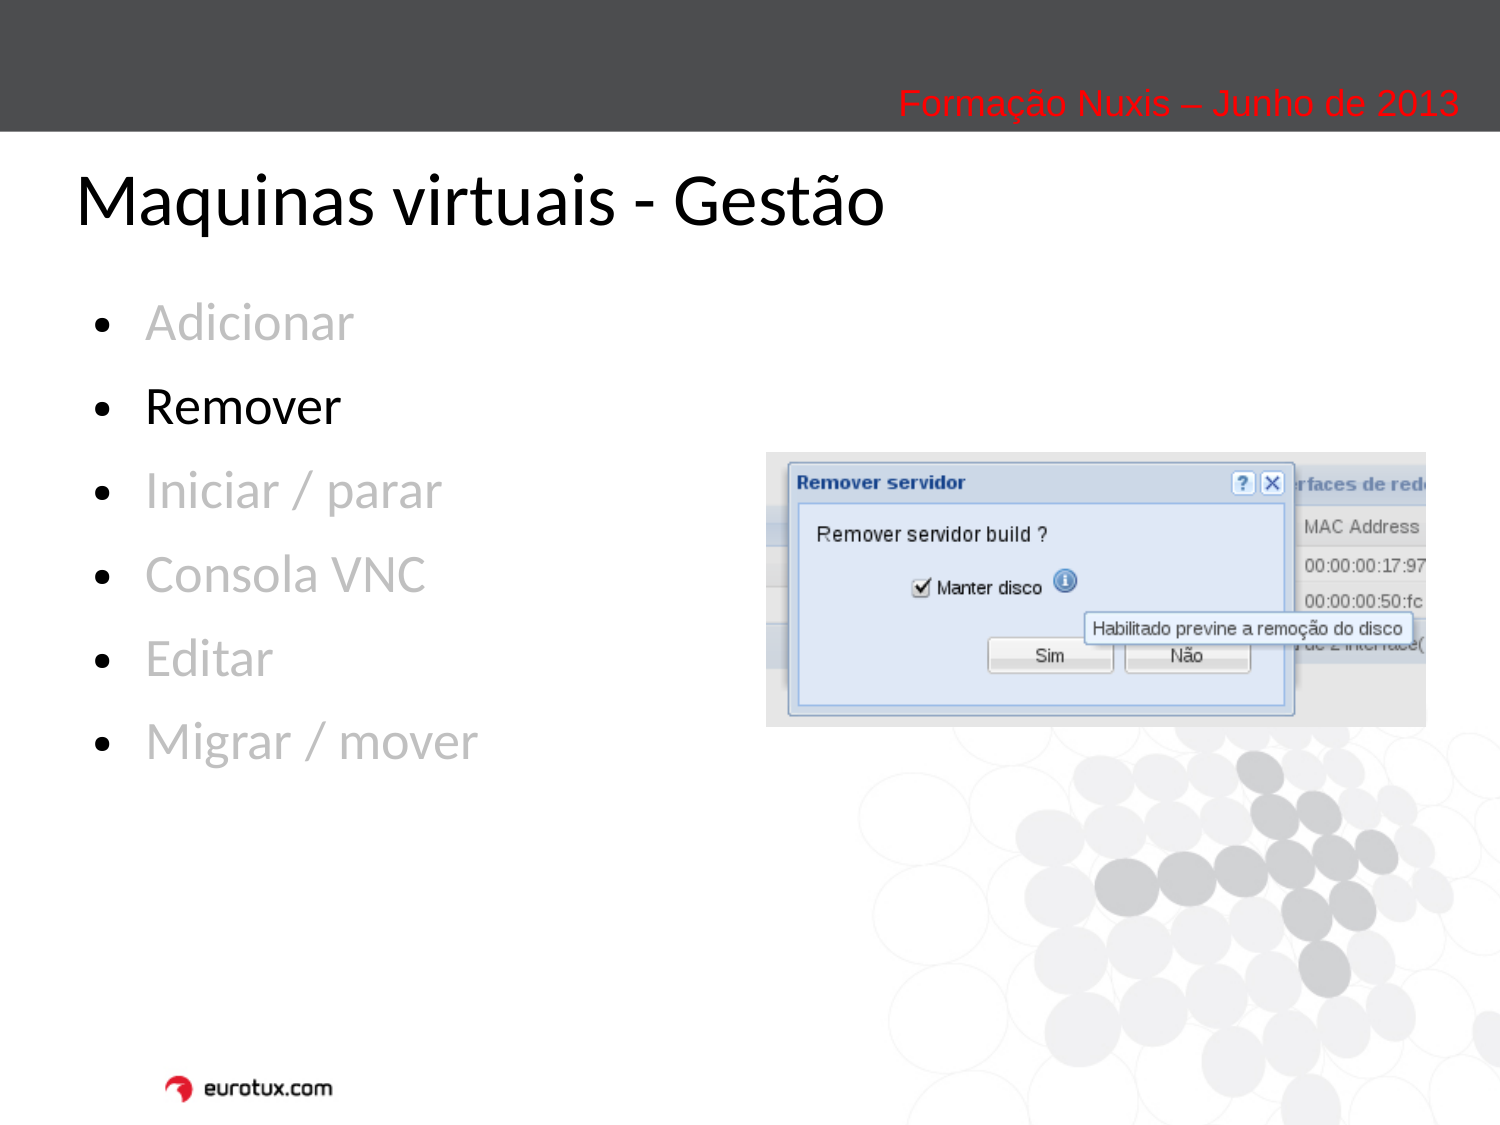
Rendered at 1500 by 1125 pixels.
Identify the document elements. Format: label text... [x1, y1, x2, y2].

picture [0, 0, 1500, 1125]
title Maquinas virtuais - Gestão [75, 112, 1425, 301]
list Adicionar Remover Iniciar / parar Consola VNC Editar Migrar / mover [75, 299, 734, 953]
